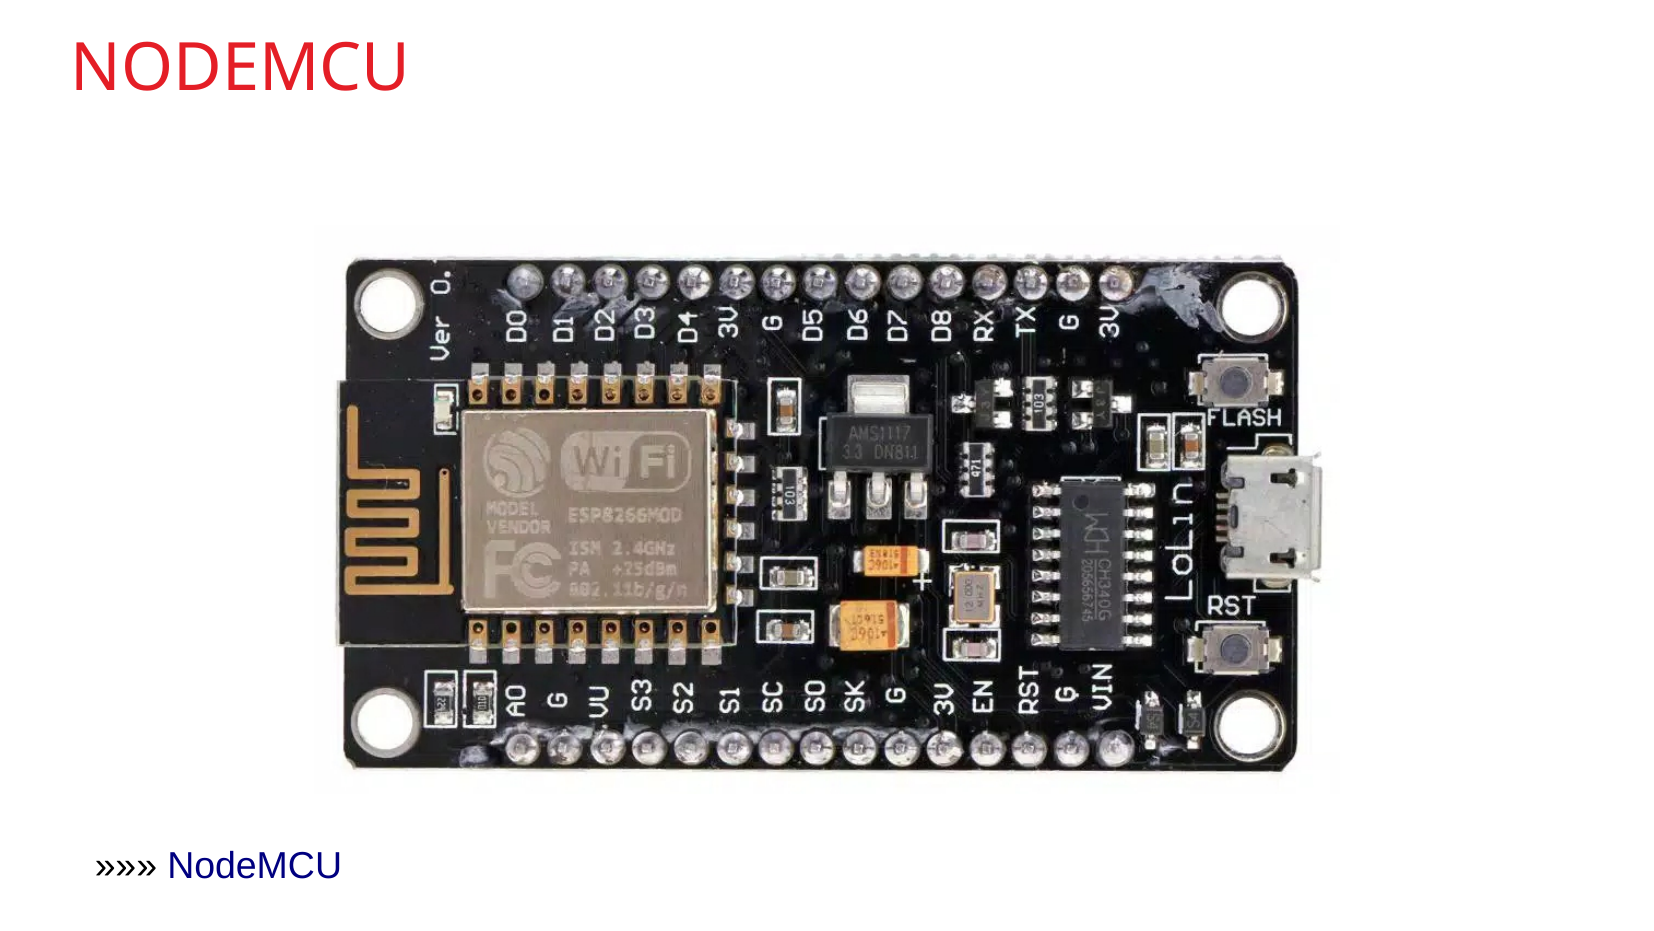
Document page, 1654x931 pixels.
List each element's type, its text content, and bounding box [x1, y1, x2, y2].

picture [314, 225, 1340, 794]
title NODEMCU [70, 11, 1347, 118]
text_box »»» NodeMCU [79, 837, 357, 895]
